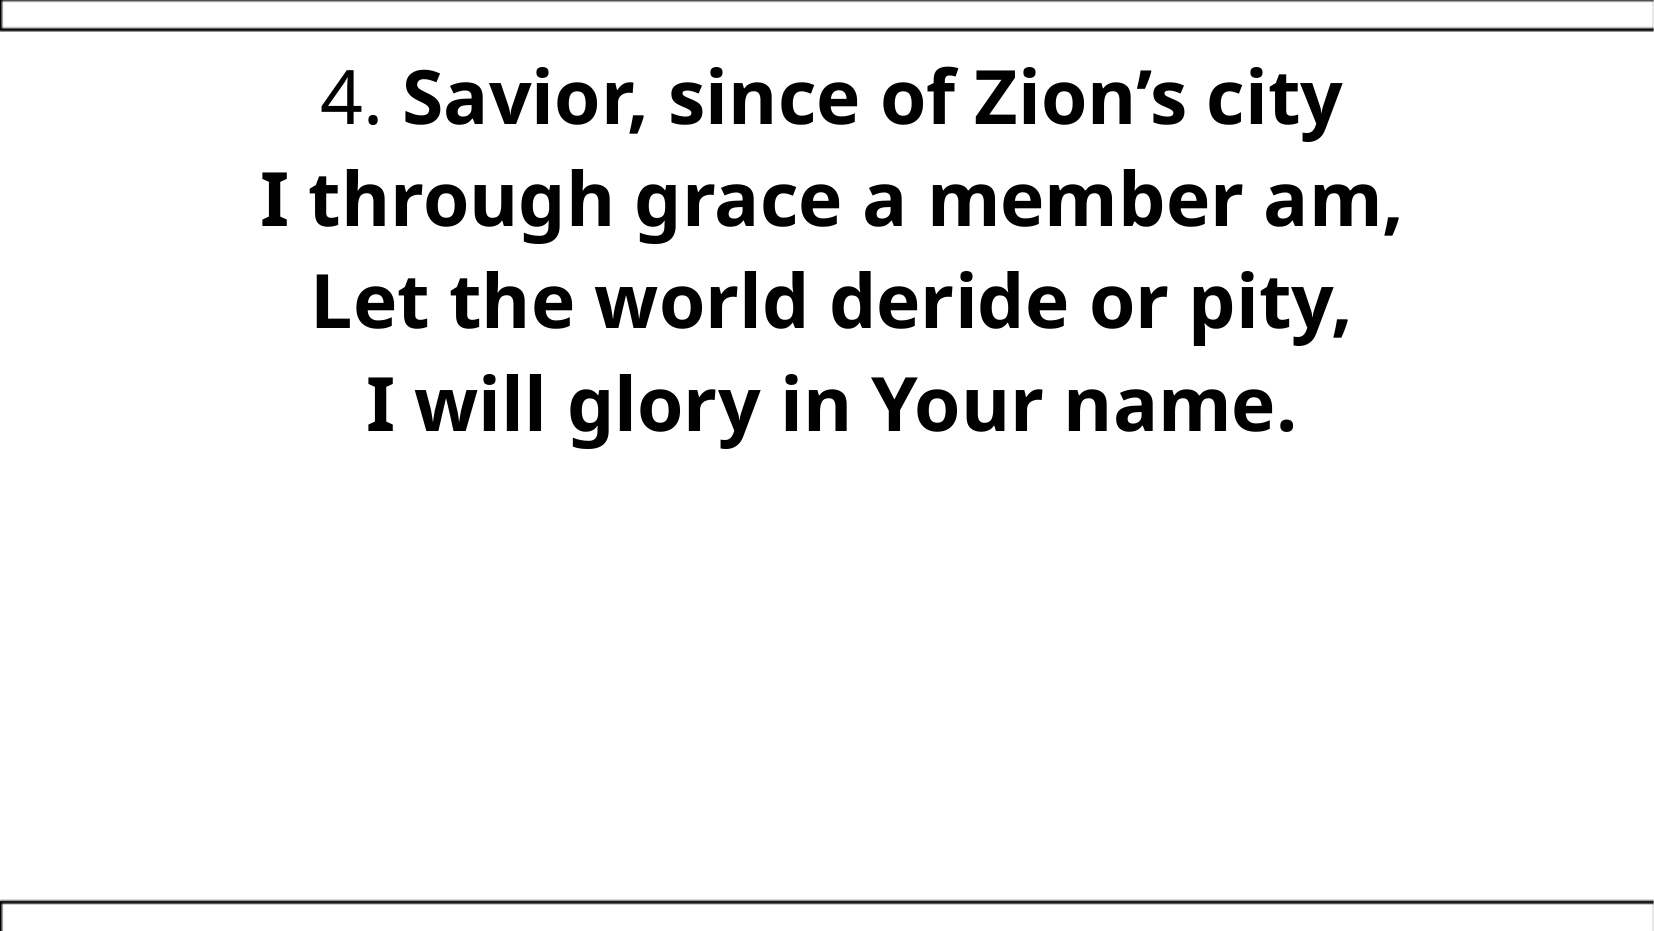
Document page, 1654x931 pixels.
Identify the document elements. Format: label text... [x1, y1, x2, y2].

text_box 4. Savior, since of Zion’s city I through grace a member am, Let the world deride or pity, I will glory in Your name. [90, 36, 1576, 451]
picture [0, 0, 1654, 931]
